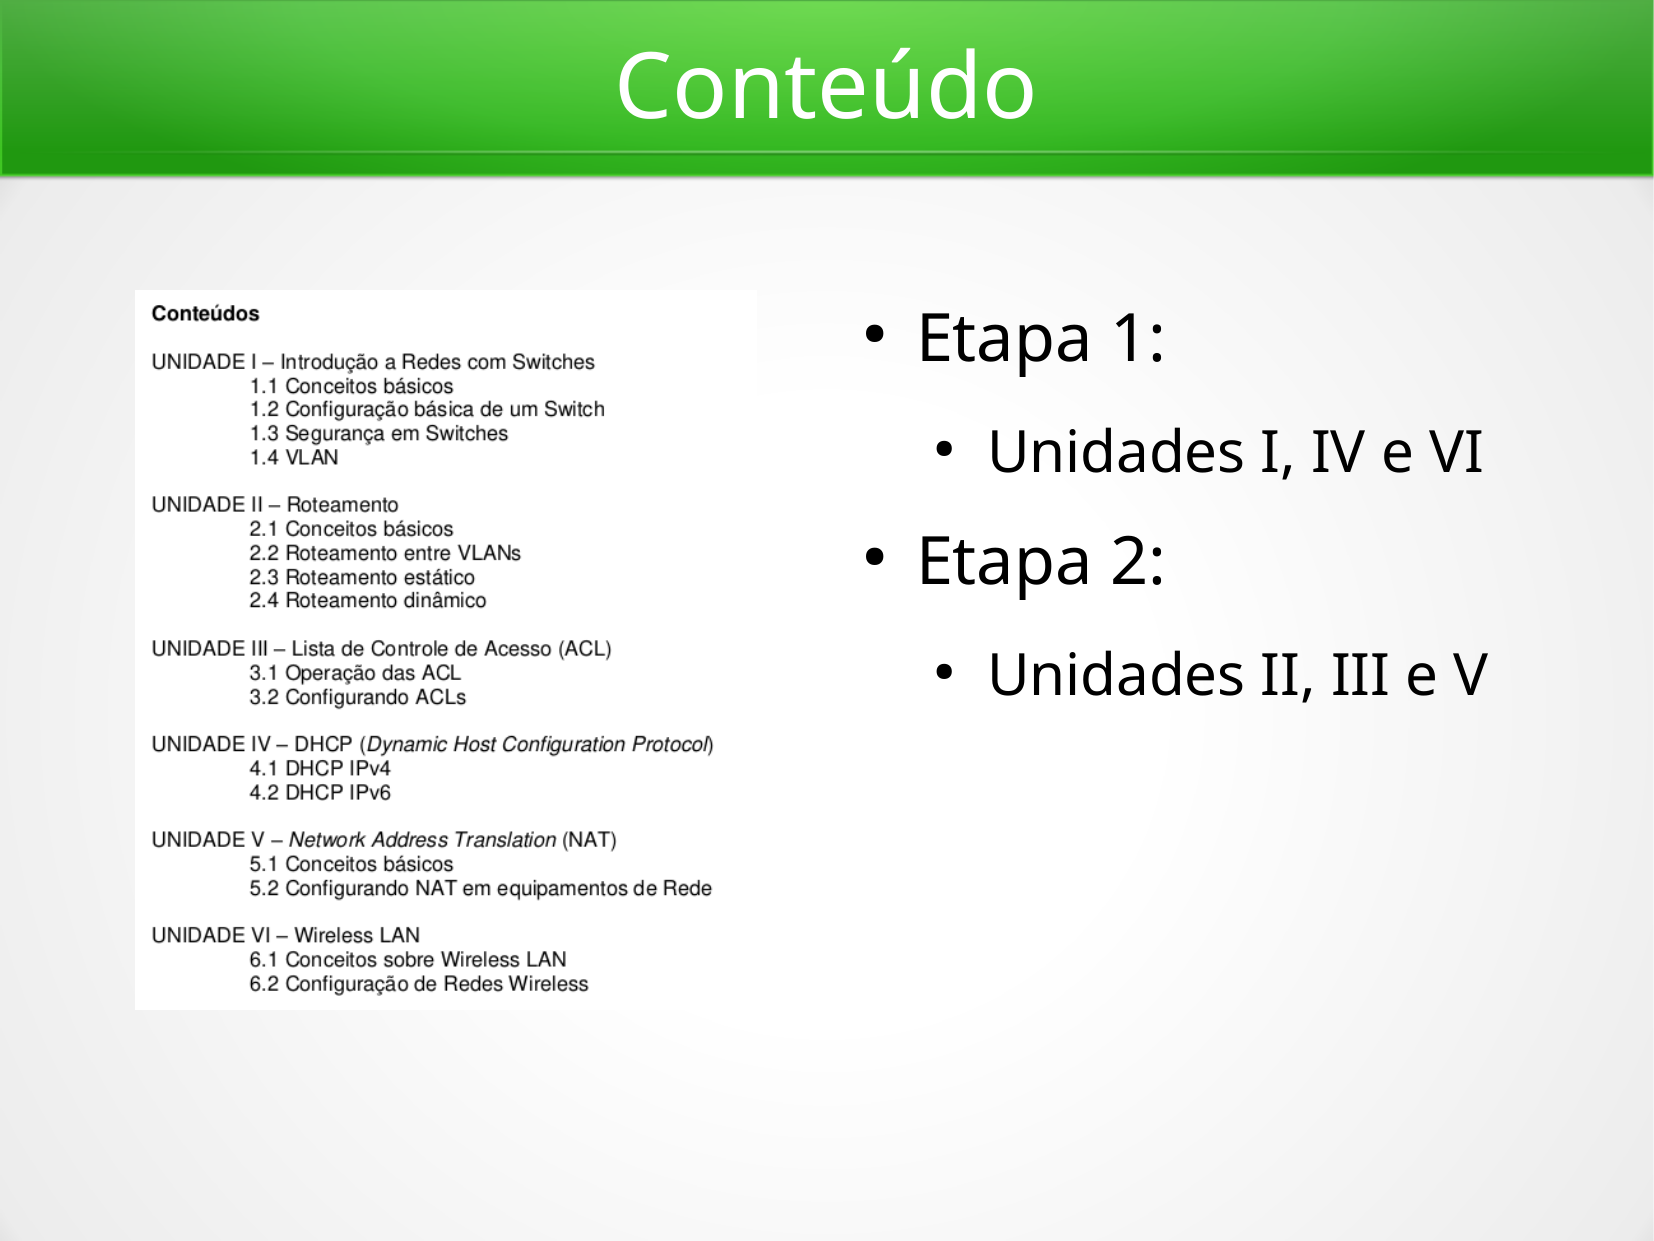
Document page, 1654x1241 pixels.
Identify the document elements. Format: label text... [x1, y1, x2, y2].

list Etapa 1: Unidades I, IV e VI Etapa 2: Unidades II, III e V [845, 290, 1572, 1010]
title Conteúdo [82, 11, 1571, 154]
picture [0, 0, 1654, 1241]
